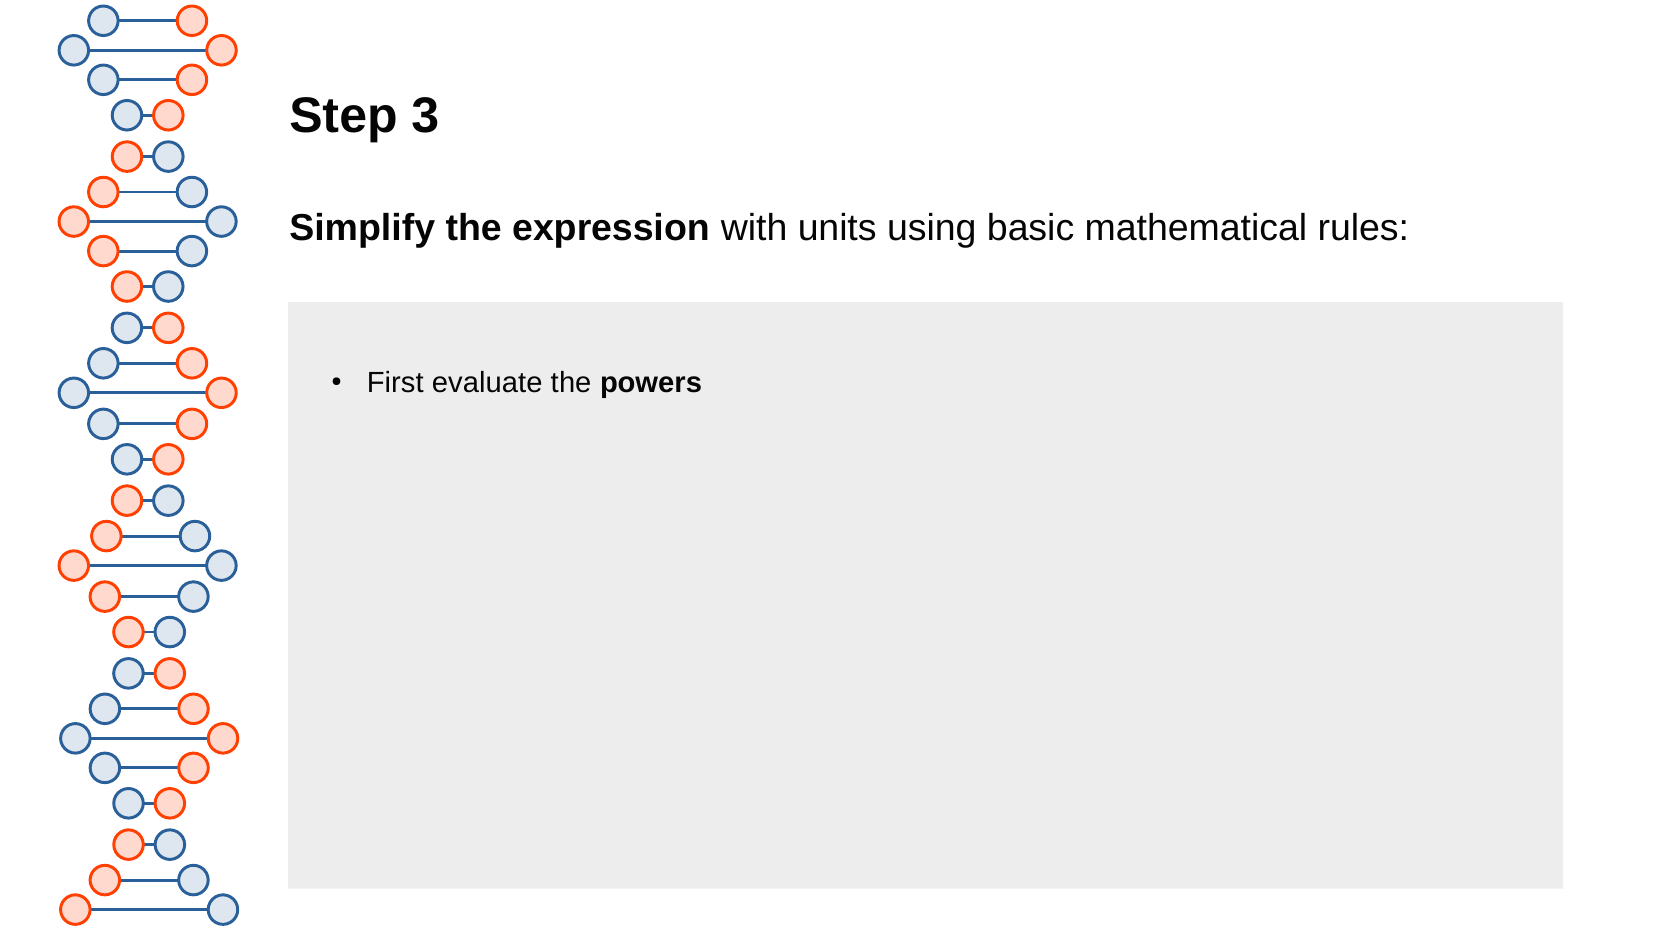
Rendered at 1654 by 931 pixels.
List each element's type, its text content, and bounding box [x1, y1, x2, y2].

list Simplify the expression with units using basic mathematical rules: [289, 206, 1576, 263]
text_box First evaluate the powers [316, 342, 1337, 564]
text_box [288, 302, 1564, 889]
title Step 3 [289, 37, 620, 193]
